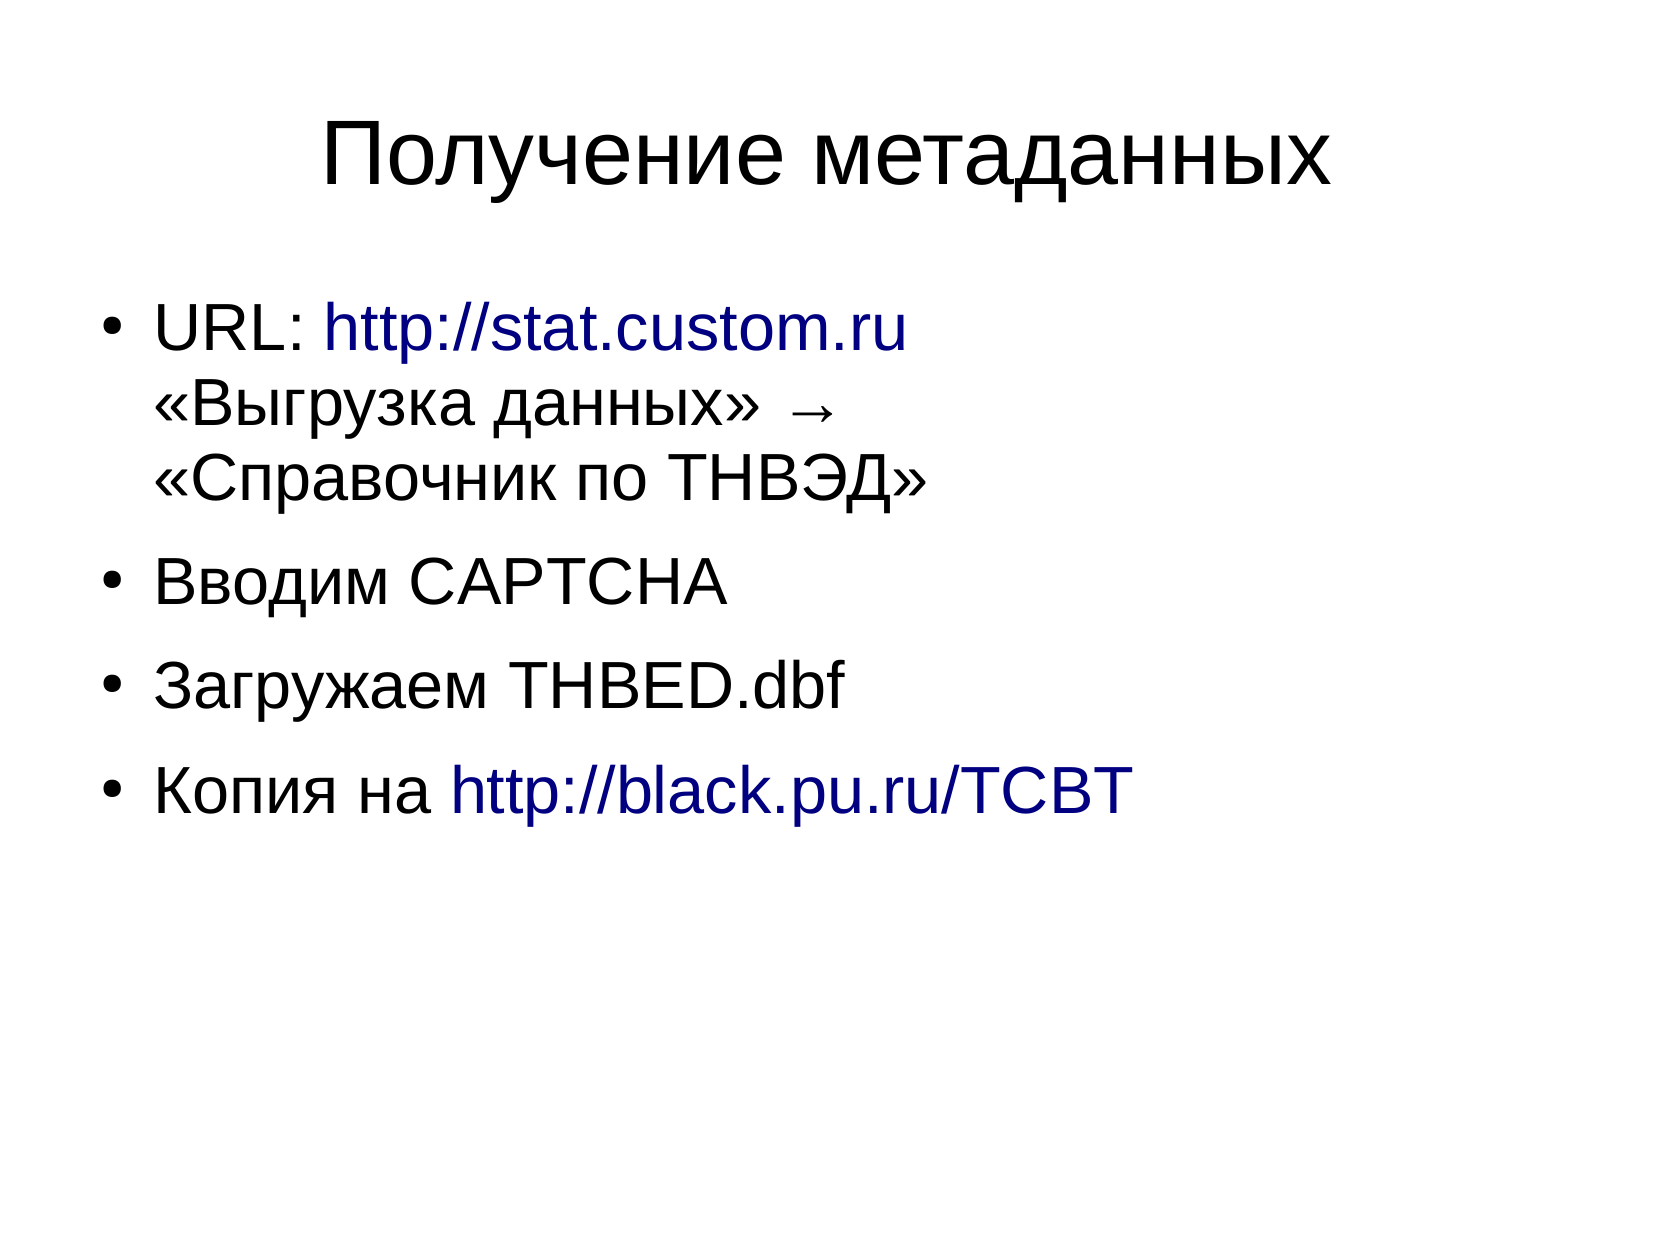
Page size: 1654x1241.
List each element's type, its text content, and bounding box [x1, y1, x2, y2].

title Получение метаданных [82, 49, 1571, 257]
list URL: http://stat.custom.ru «Выгрузка данных» → «Справочник по ТНВЭД» Вводим CAPTCHA Загружаем THBED.dbf Копия на http://black.pu.ru/TCBT [82, 290, 1571, 1010]
